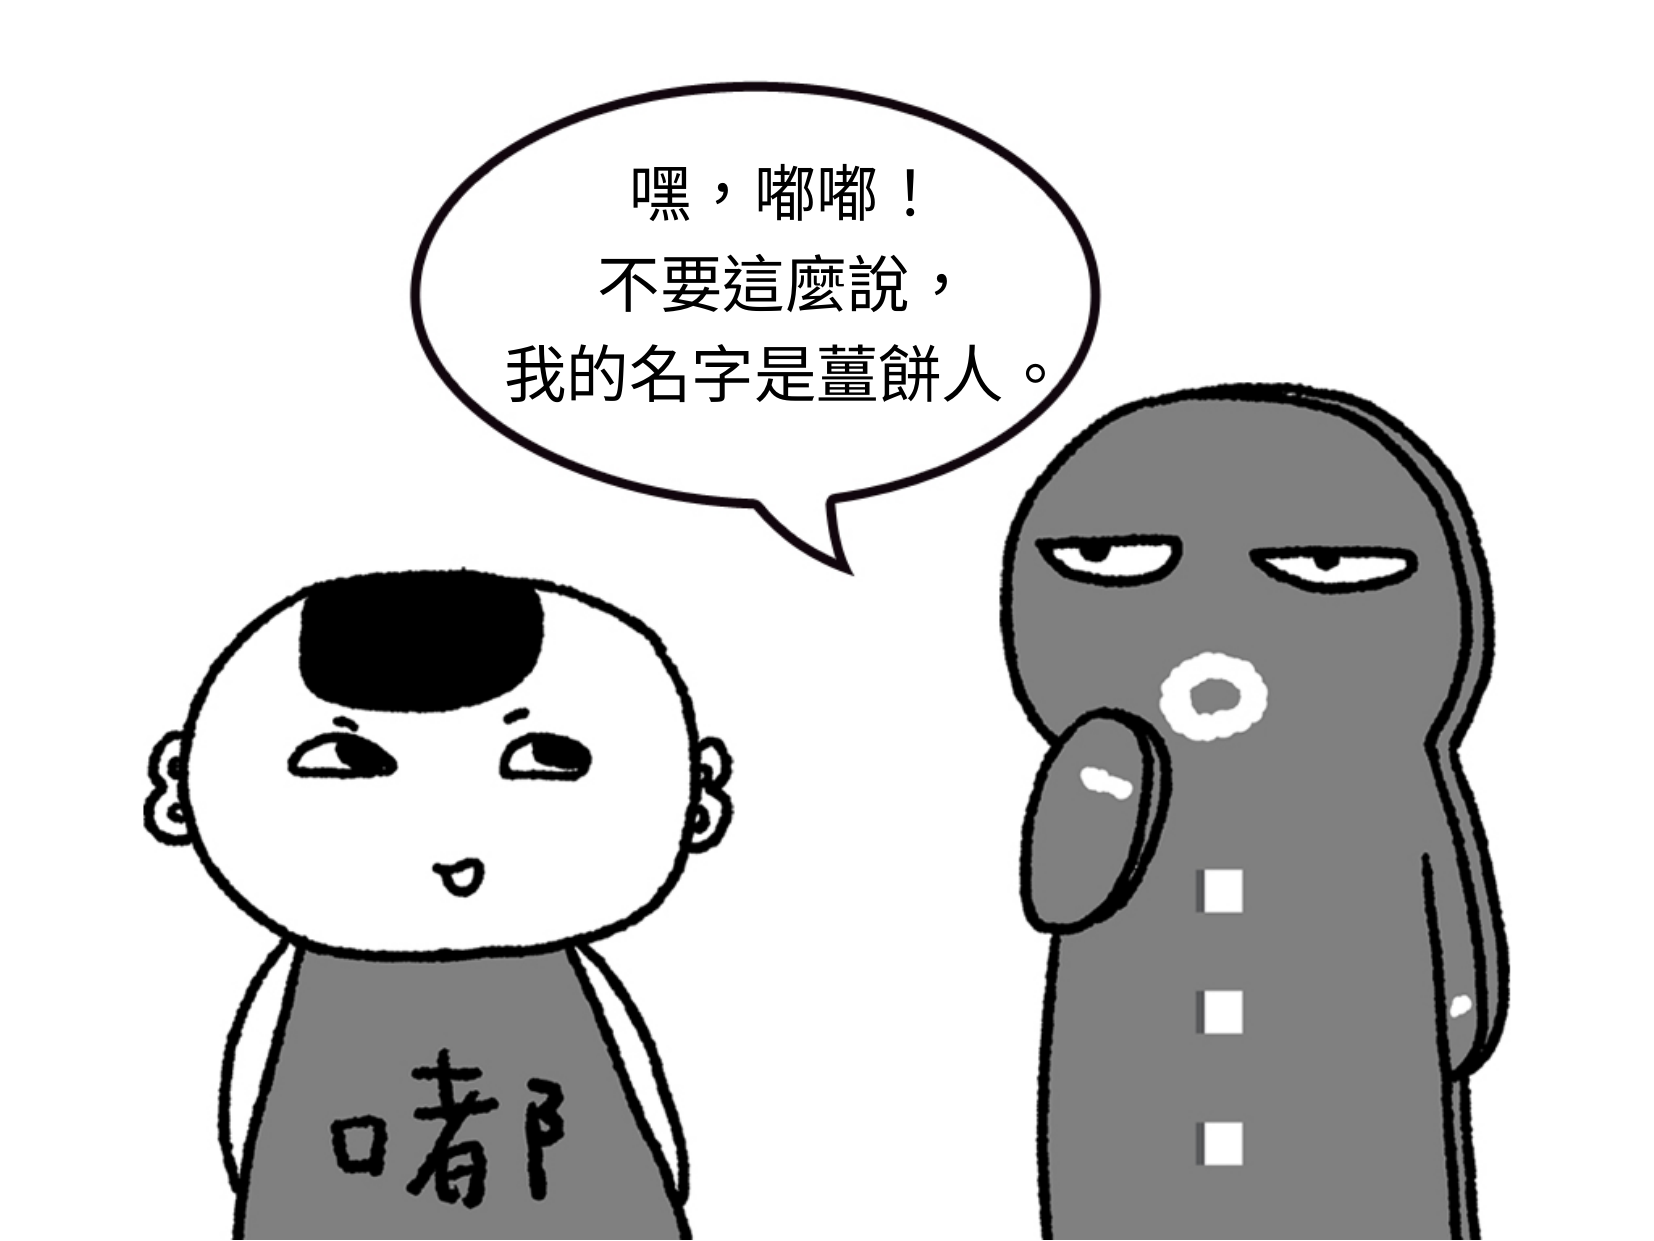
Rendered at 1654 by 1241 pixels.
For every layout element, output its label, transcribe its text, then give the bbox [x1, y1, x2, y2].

picture [0, 0, 1654, 1240]
title 嘿，嘟嘟！ 不要這麼說， 我的名字是薑餅人。 [425, 147, 1146, 413]
